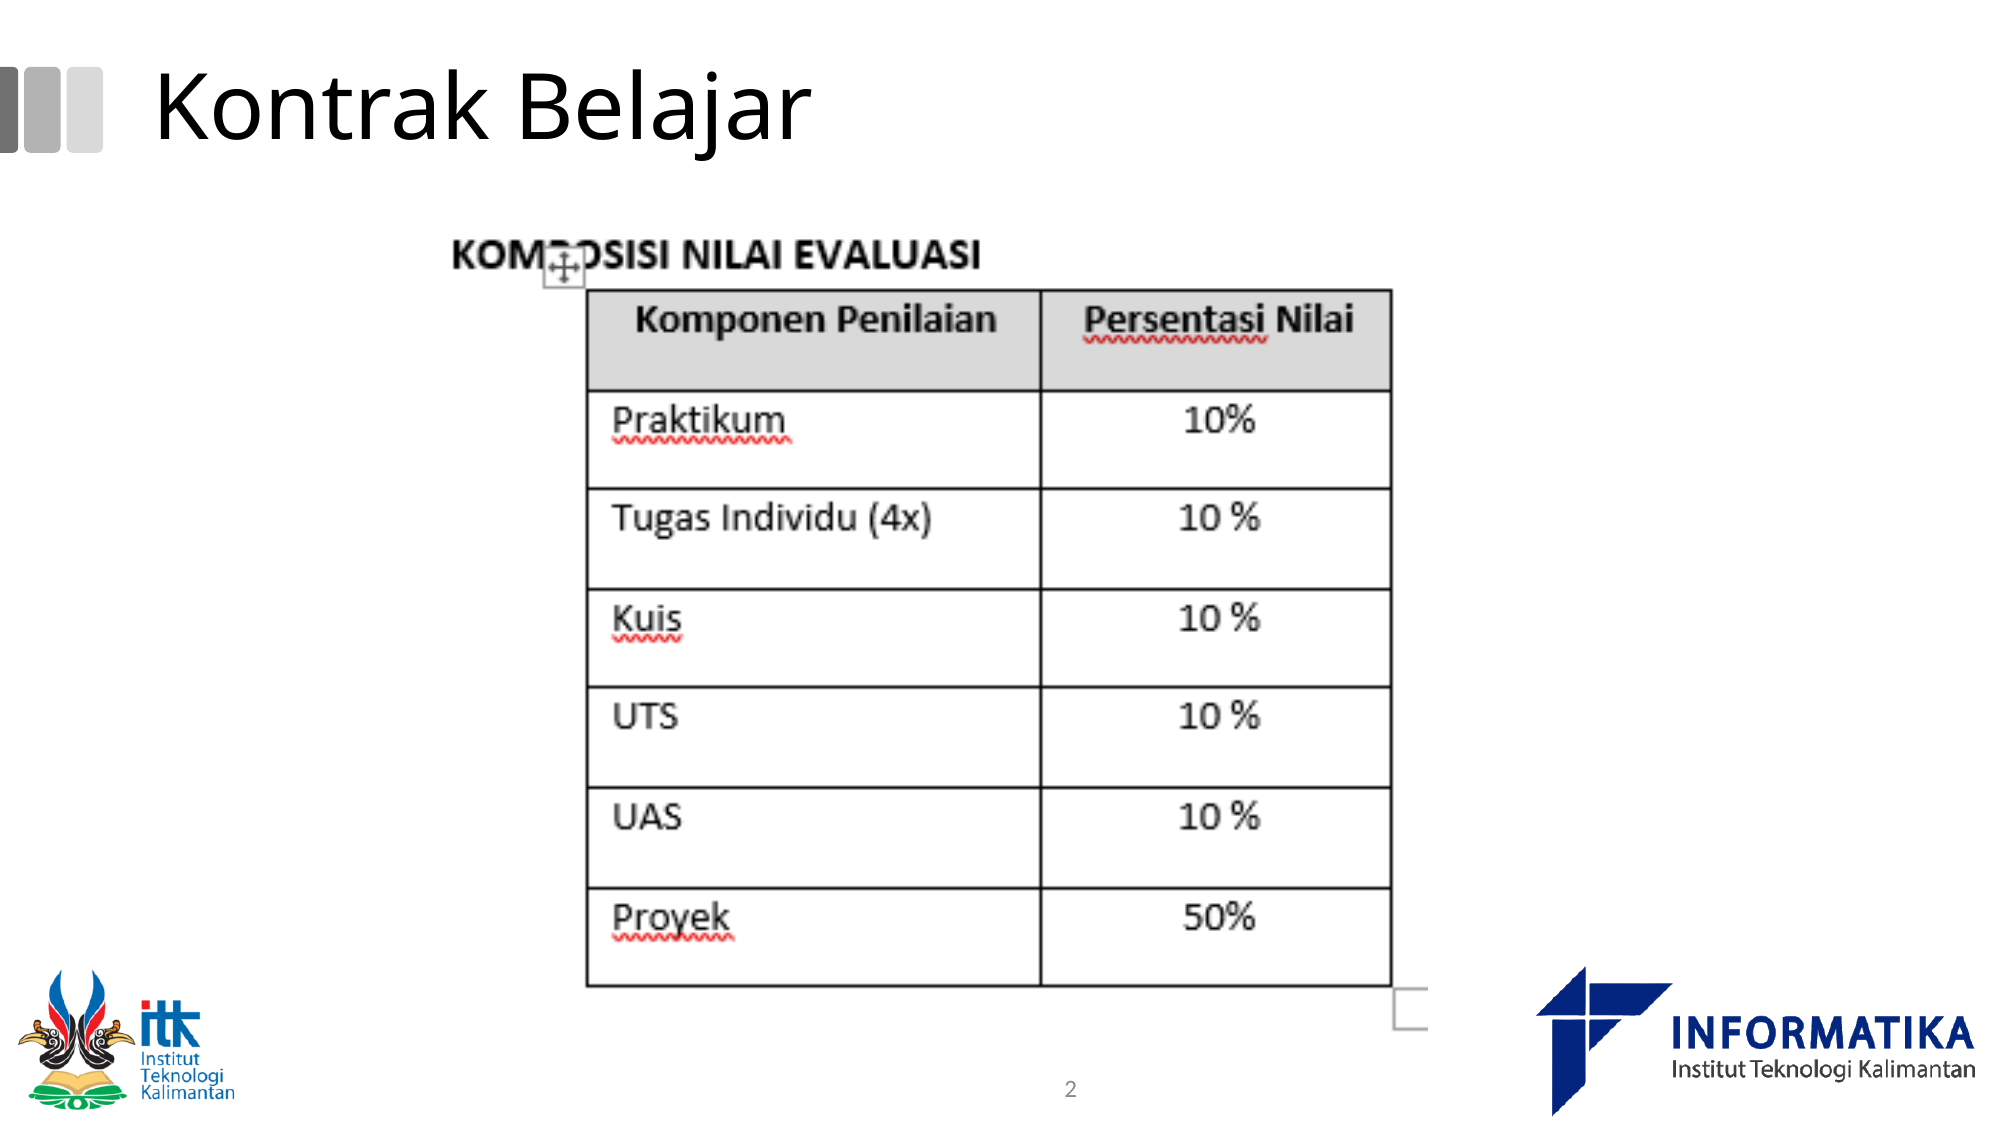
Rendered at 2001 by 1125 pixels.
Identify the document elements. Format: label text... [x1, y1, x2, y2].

picture [423, 218, 1428, 1043]
picture [1534, 965, 1976, 1118]
picture [0, 935, 253, 1125]
title Kontrak Belajar [137, 1, 1863, 219]
